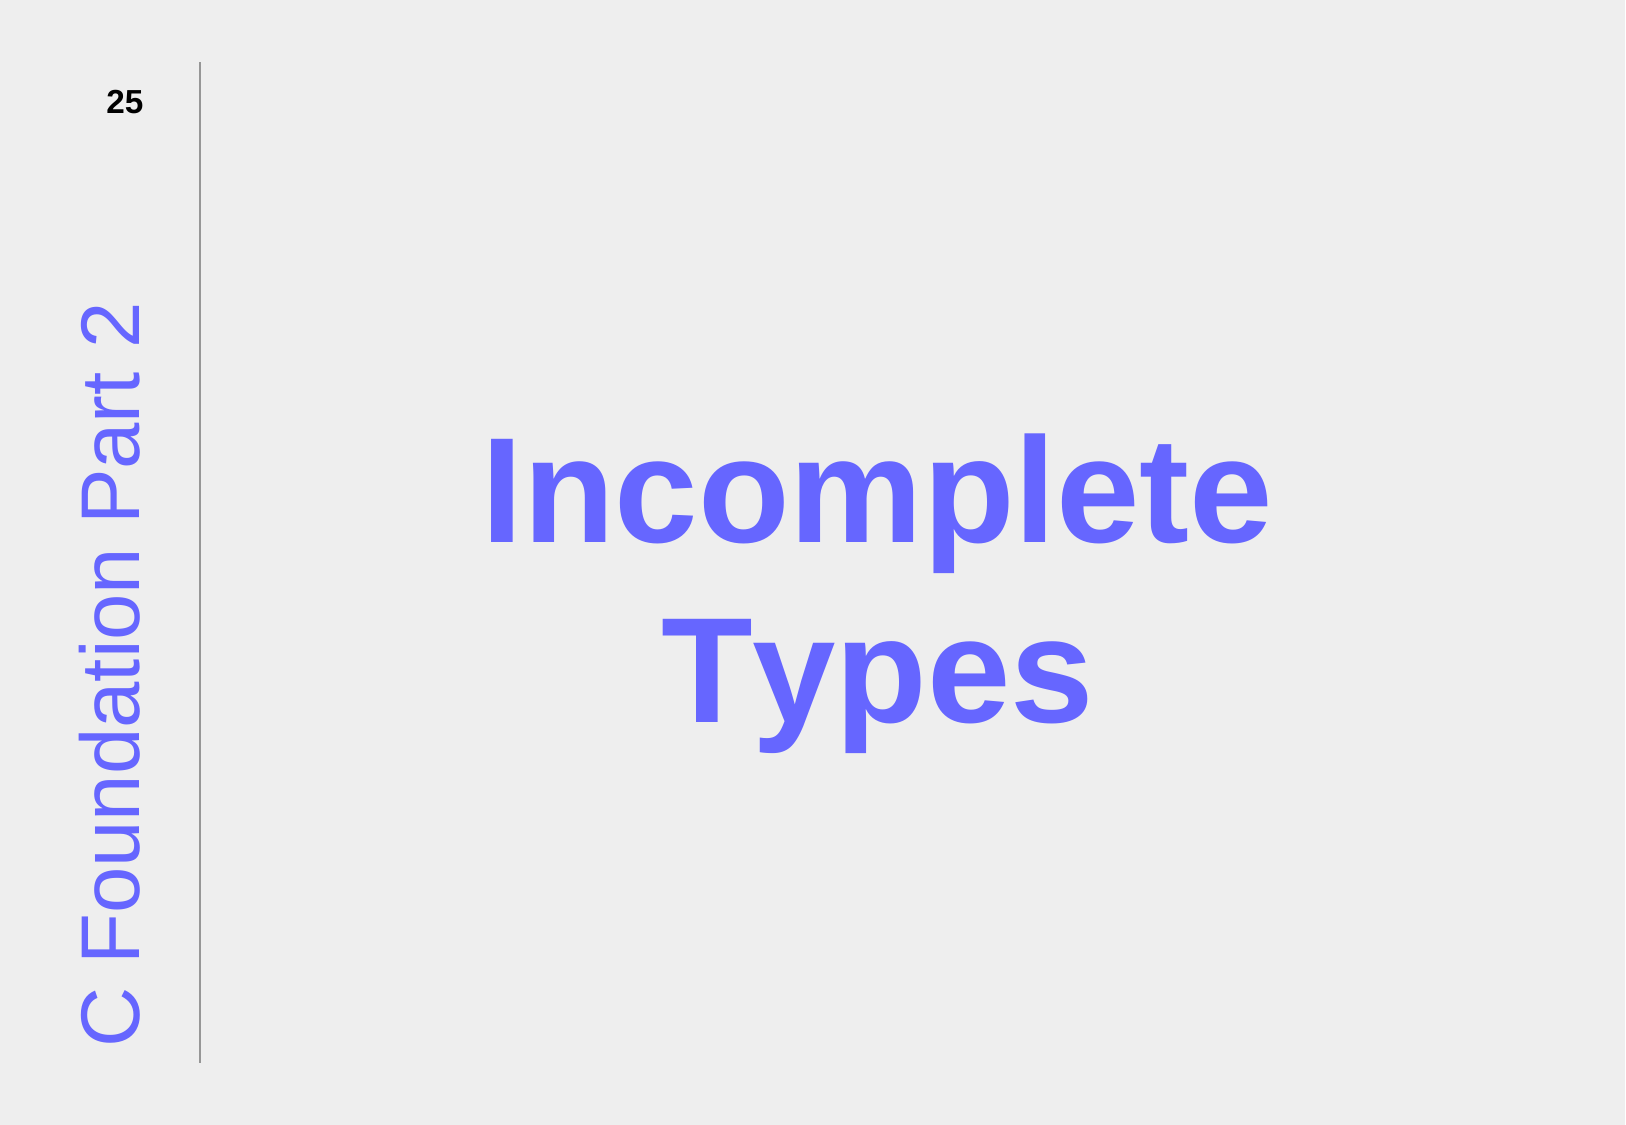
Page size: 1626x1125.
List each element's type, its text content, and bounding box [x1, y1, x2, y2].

title C Foundation Part 2 [37, 162, 176, 1063]
text_box Incomplete Types [467, 385, 1290, 761]
